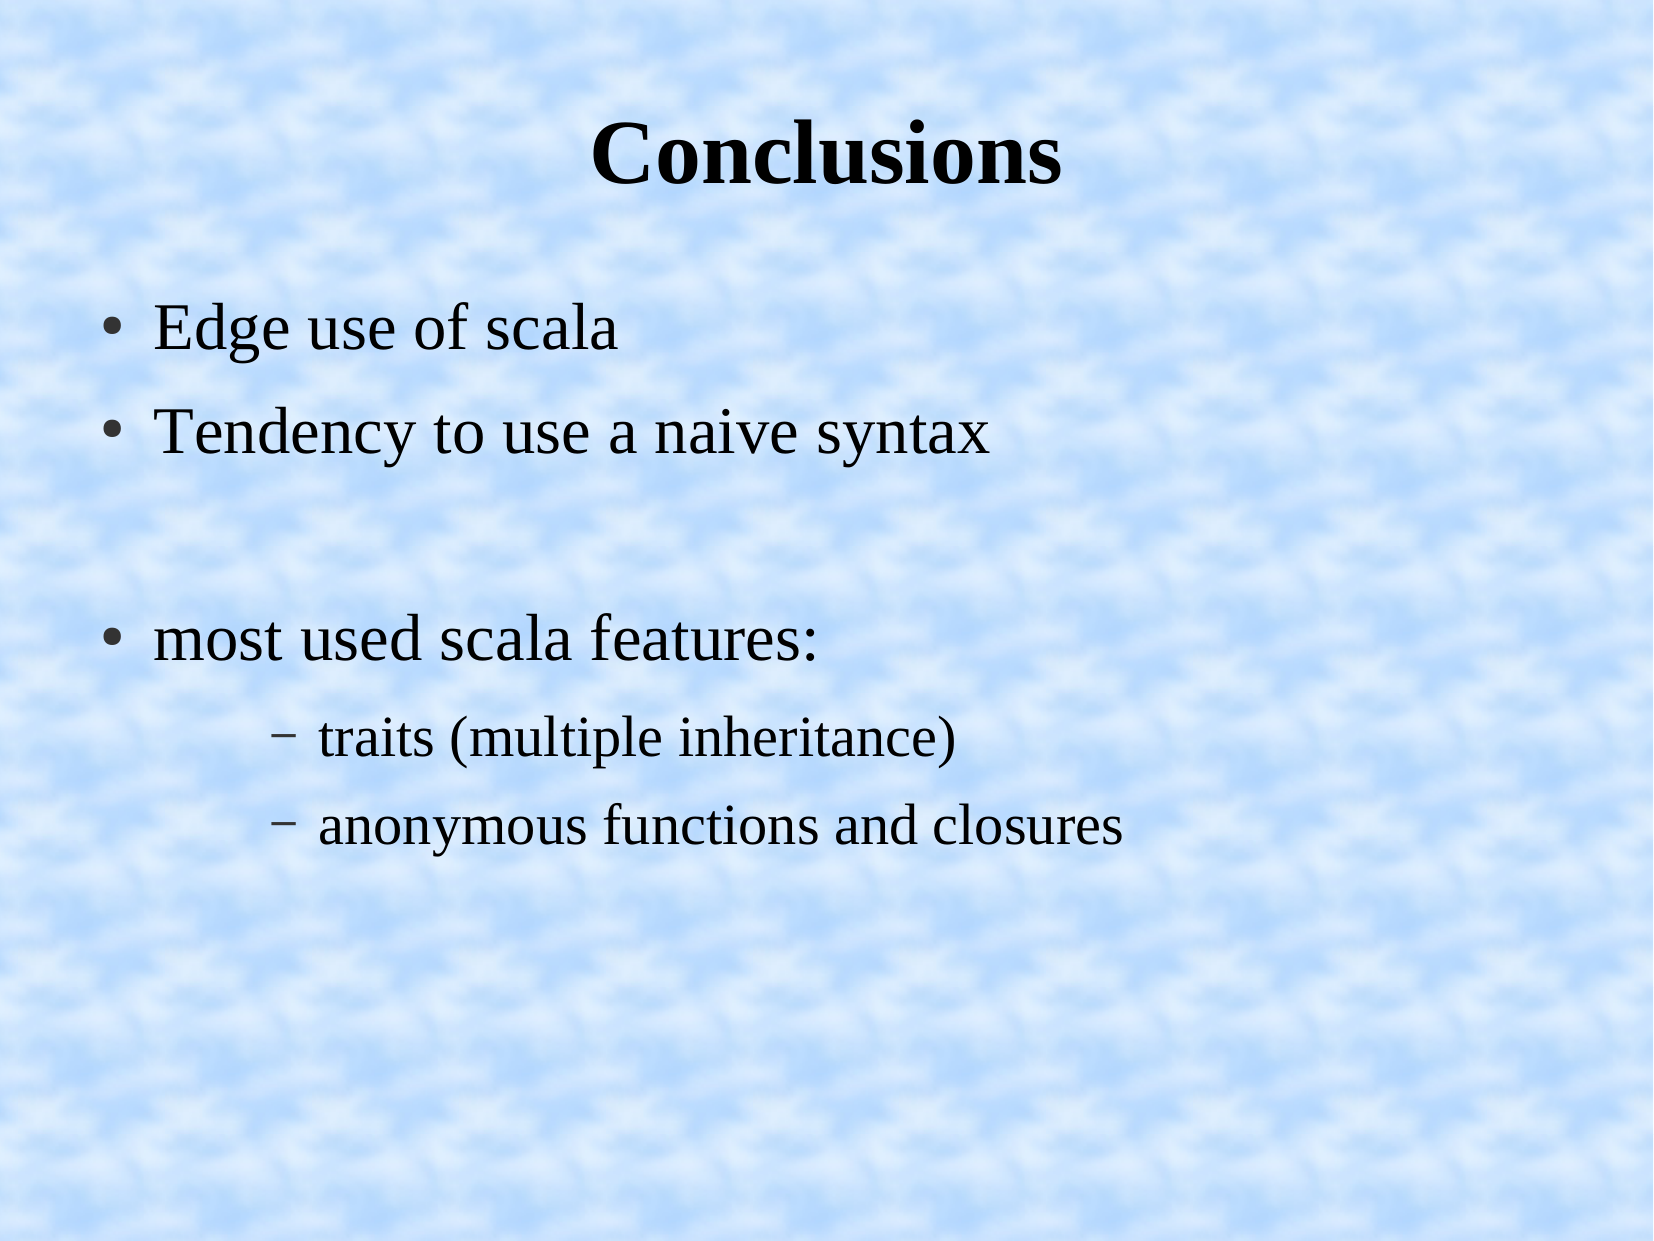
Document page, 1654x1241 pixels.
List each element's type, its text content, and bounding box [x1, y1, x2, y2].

title Conclusions [82, 56, 1571, 250]
list Edge use of scala Tendency to use a naive syntax most used scala features: traits (multiple inheritance) anonymous functions and closures [82, 290, 1571, 1095]
picture [0, 0, 1654, 1241]
